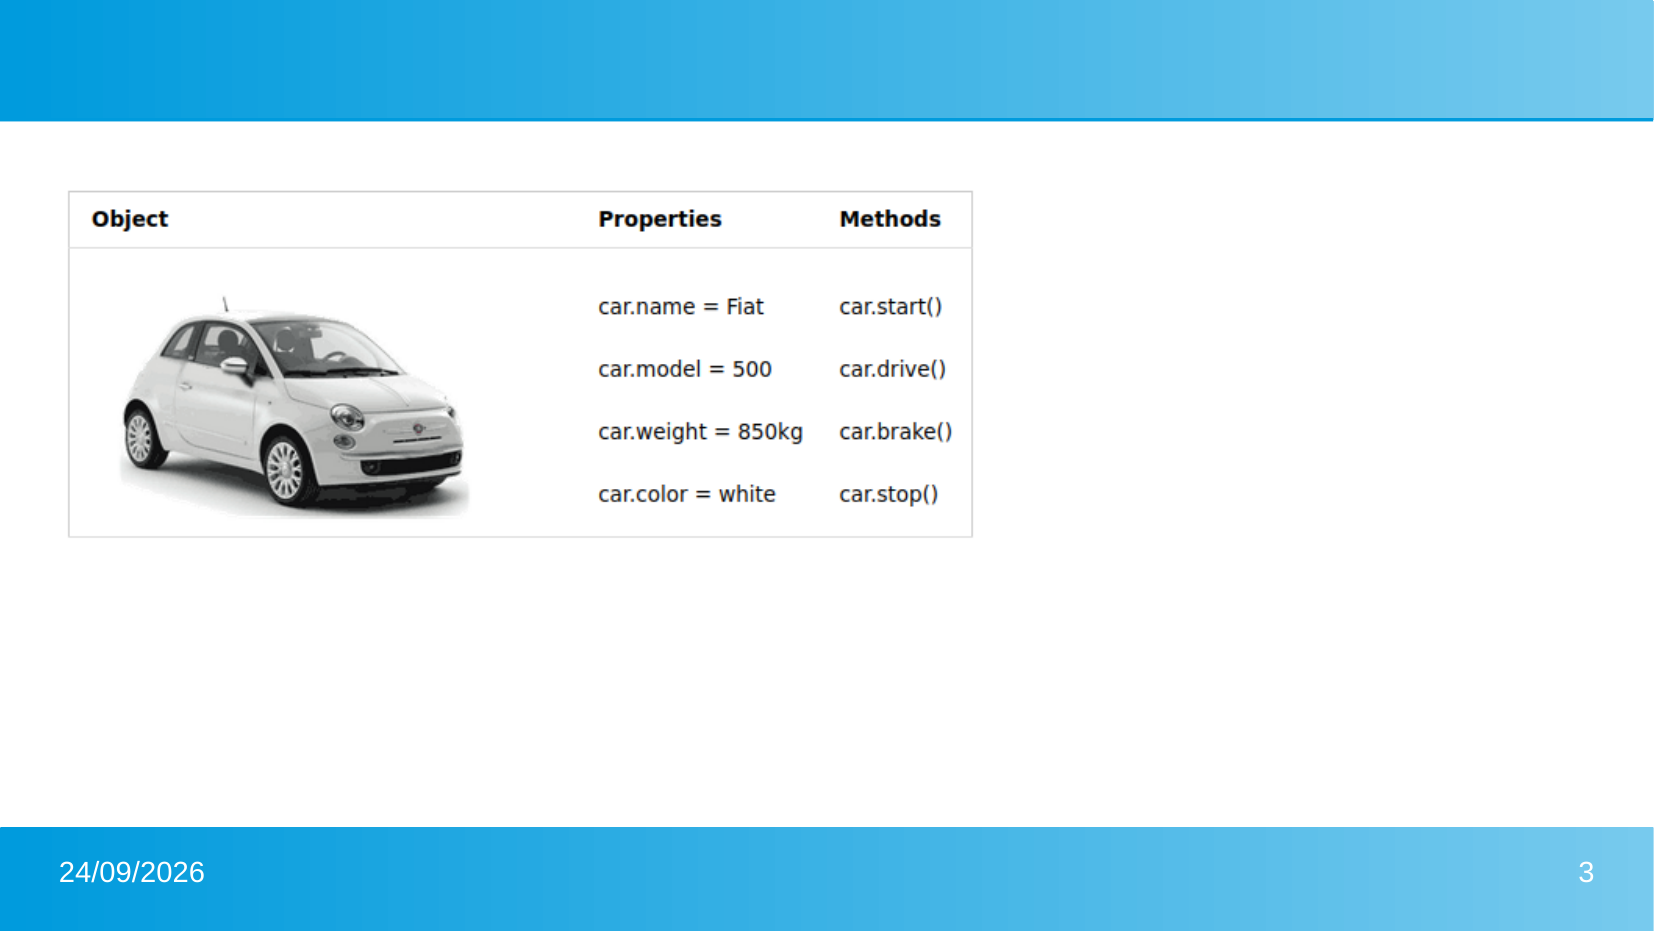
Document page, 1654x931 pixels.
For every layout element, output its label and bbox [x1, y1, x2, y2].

picture [59, 177, 981, 549]
